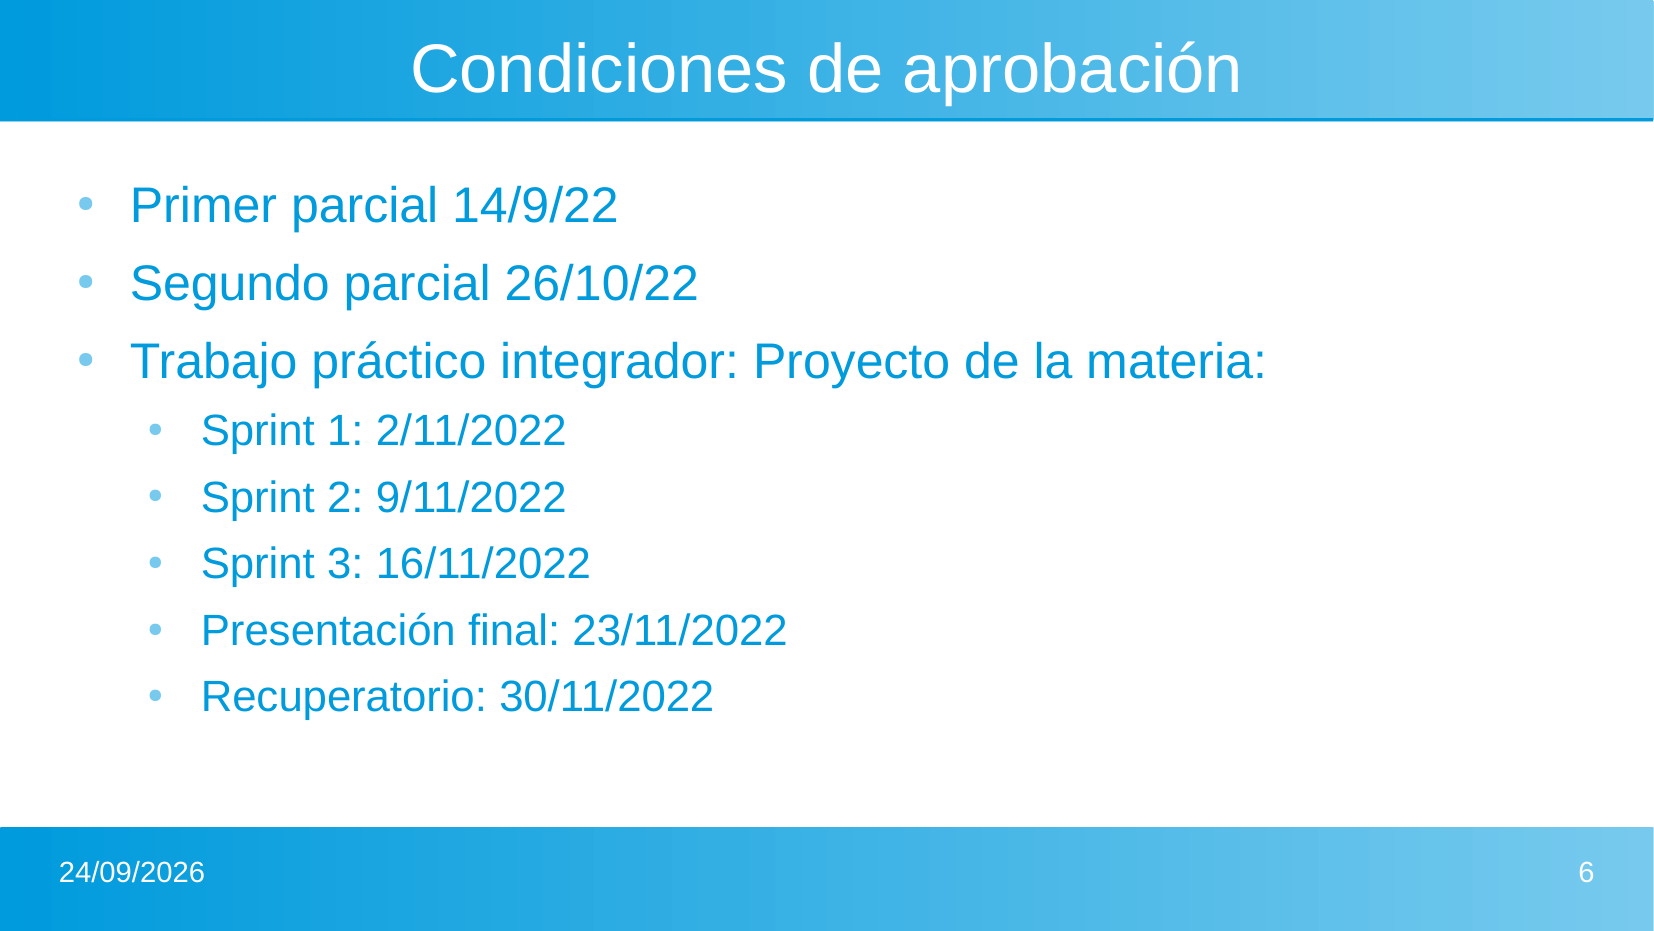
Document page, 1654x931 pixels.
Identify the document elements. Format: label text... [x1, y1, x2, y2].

list Primer parcial 14/9/22 Segundo parcial 26/10/22 Trabajo práctico integrador: Proyecto de la materia: Sprint 1: 2/11/2022 Sprint 2: 9/11/2022 Sprint 3: 16/11/2022 Presentación final: 23/11/2022 Recuperatorio: 30/11/2022 [59, 177, 1595, 768]
title Condiciones de aprobación [59, 29, 1595, 108]
